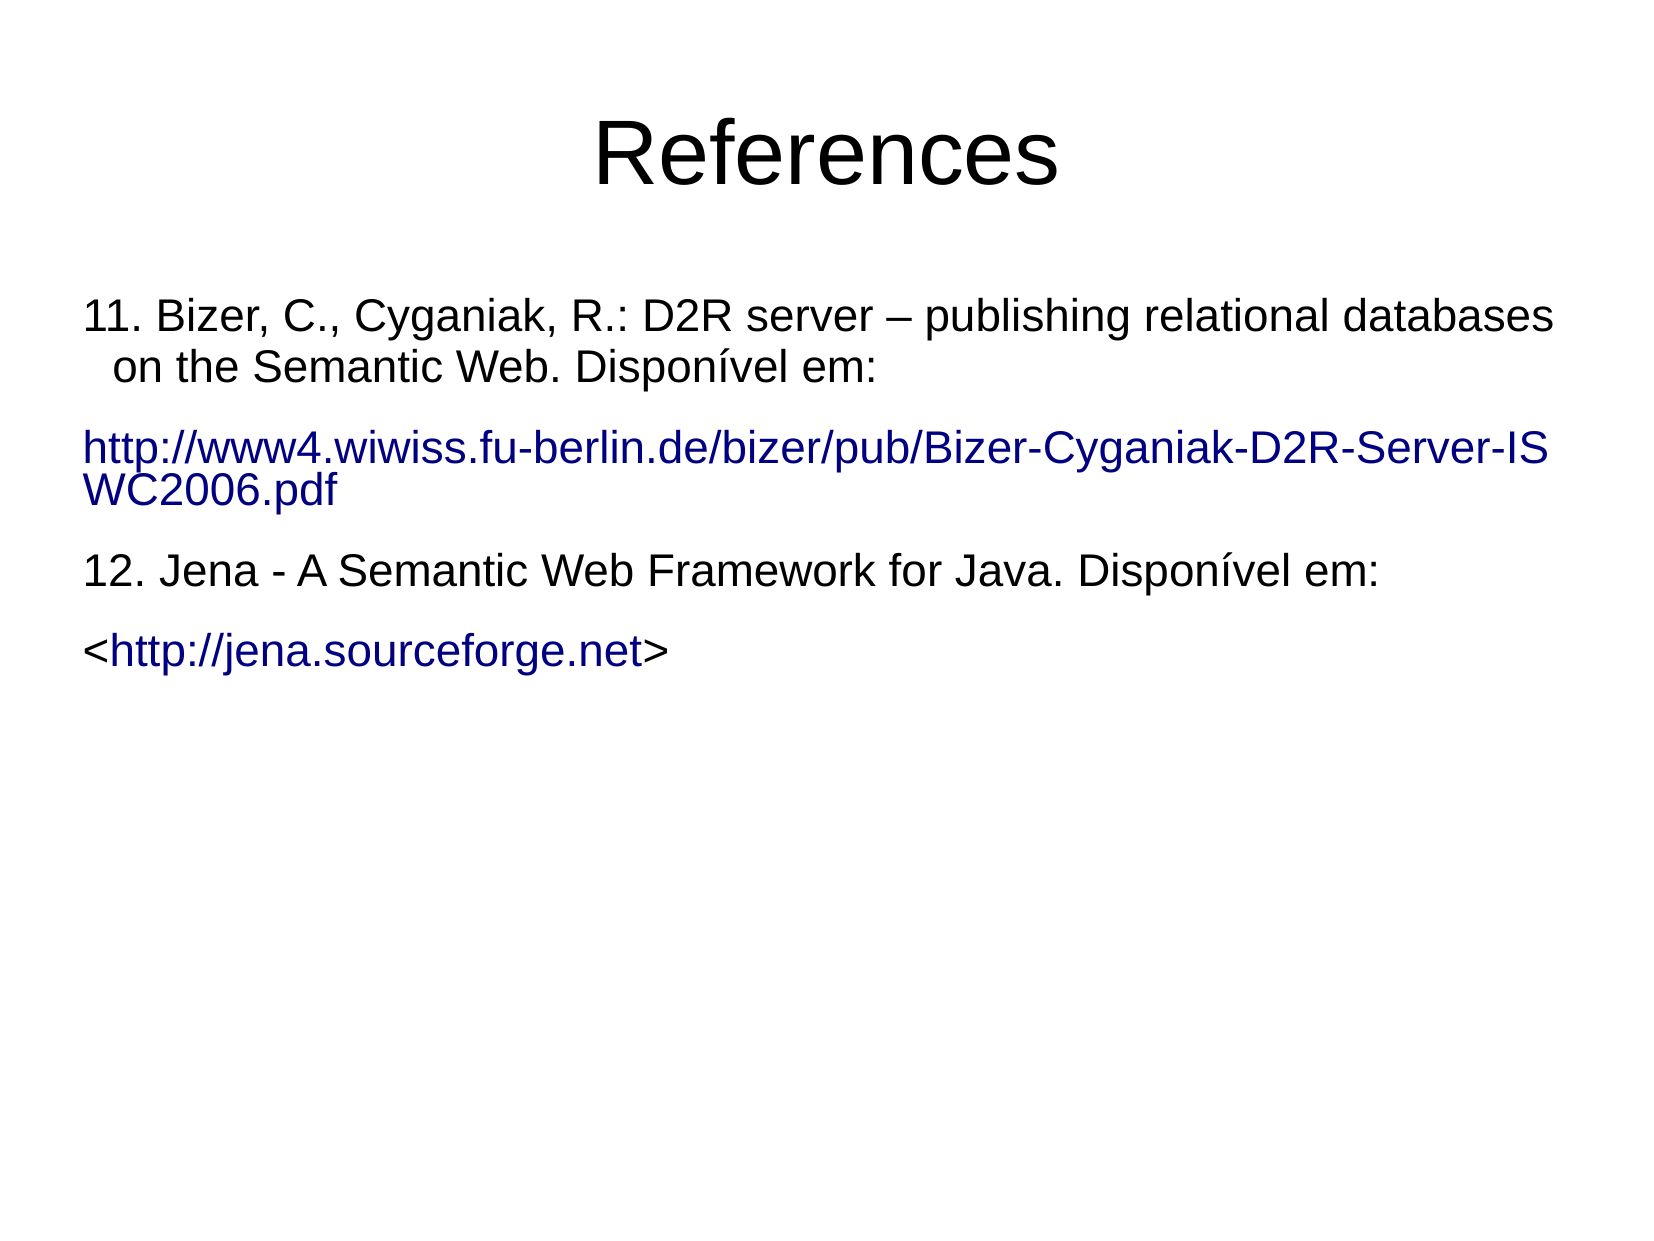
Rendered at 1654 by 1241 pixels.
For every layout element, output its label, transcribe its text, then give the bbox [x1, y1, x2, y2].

list 11. Bizer, C., Cyganiak, R.: D2R server – publishing relational databases on the Semantic Web. Disponível em: http://www4.wiwiss.fu-berlin.de/bizer/pub/Bizer-Cyganiak-D2R-Server-ISWC2006.pdf 12. Jena - A Semantic Web Framework for Java. Disponível em: <http://jena.sourceforge.net> [82, 290, 1571, 1109]
title References [82, 49, 1571, 257]
